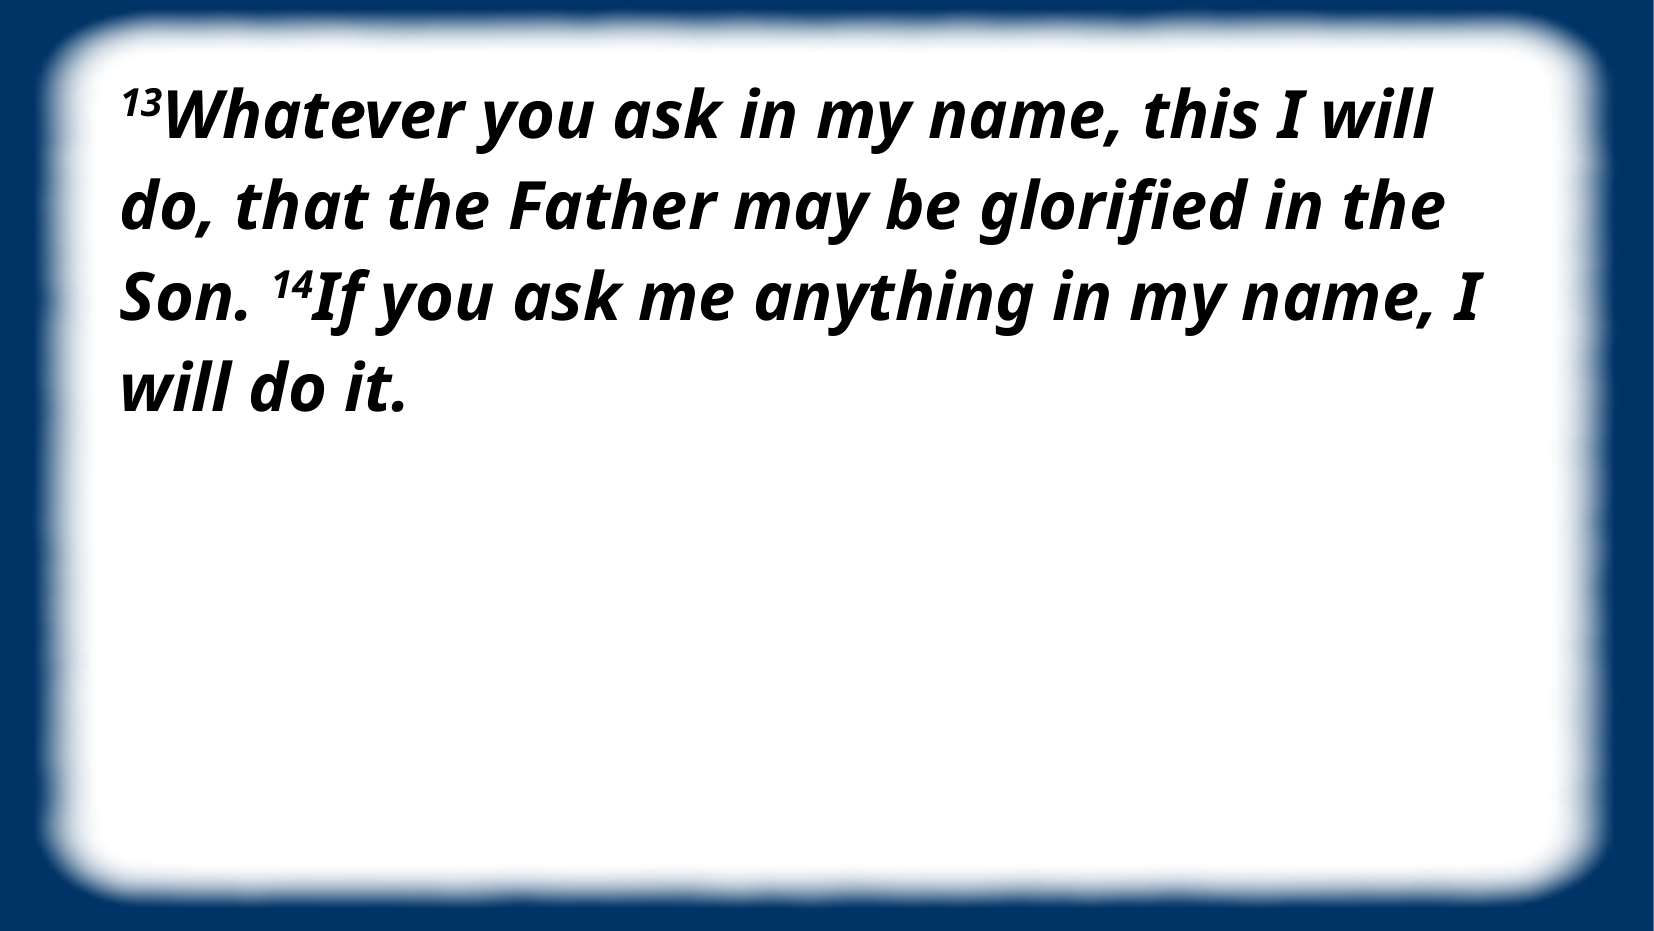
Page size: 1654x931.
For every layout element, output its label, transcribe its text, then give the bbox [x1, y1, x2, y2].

picture [0, 0, 1654, 931]
text_box 13Whatever you ask in my name, this I will do, that the Father may be glorified in the Son. 14If you ask me anything in my name, I will do it. [105, 60, 1546, 430]
